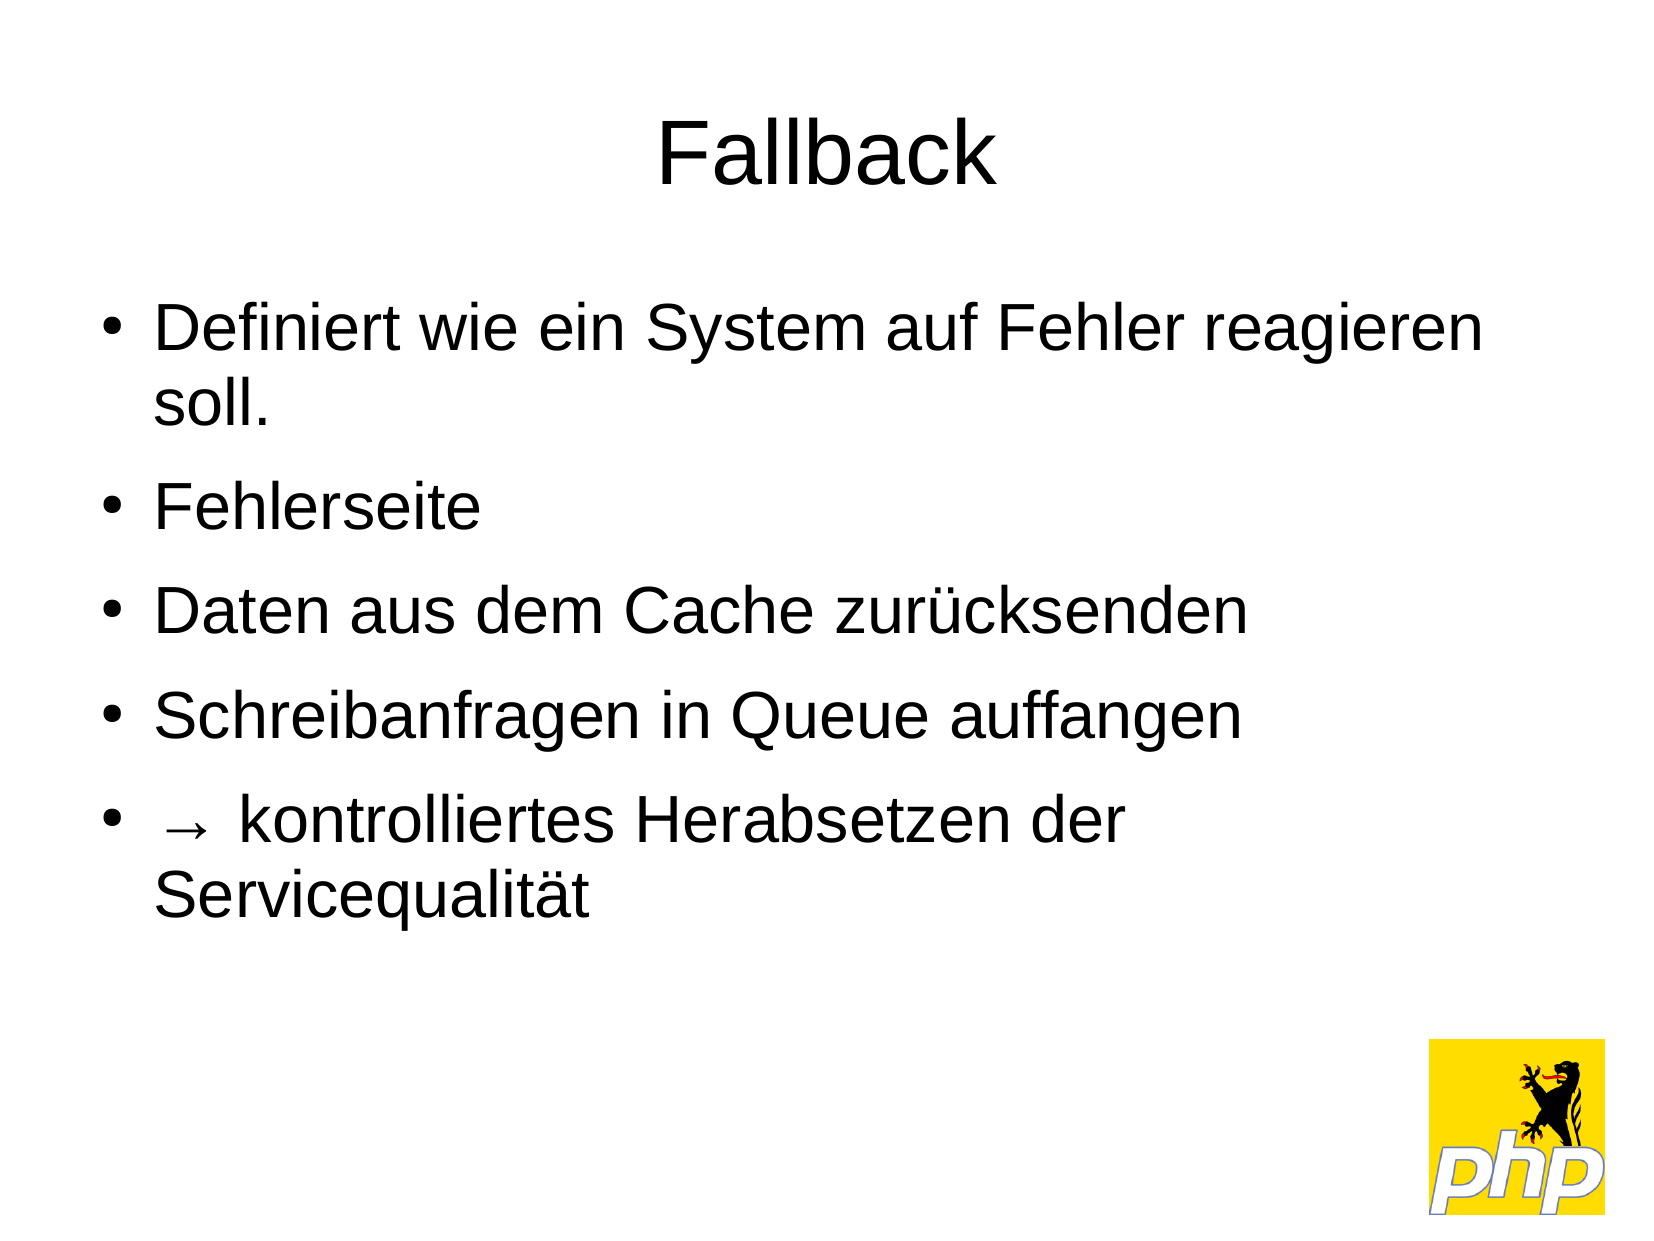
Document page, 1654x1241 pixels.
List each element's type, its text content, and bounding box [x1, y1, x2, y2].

picture [1429, 1039, 1605, 1215]
list Definiert wie ein System auf Fehler reagieren soll. Fehlerseite Daten aus dem Cache zurücksenden Schreibanfragen in Queue auffangen → kontrolliertes Herabsetzen der Servicequalität [82, 290, 1571, 1010]
title Fallback [82, 49, 1571, 257]
